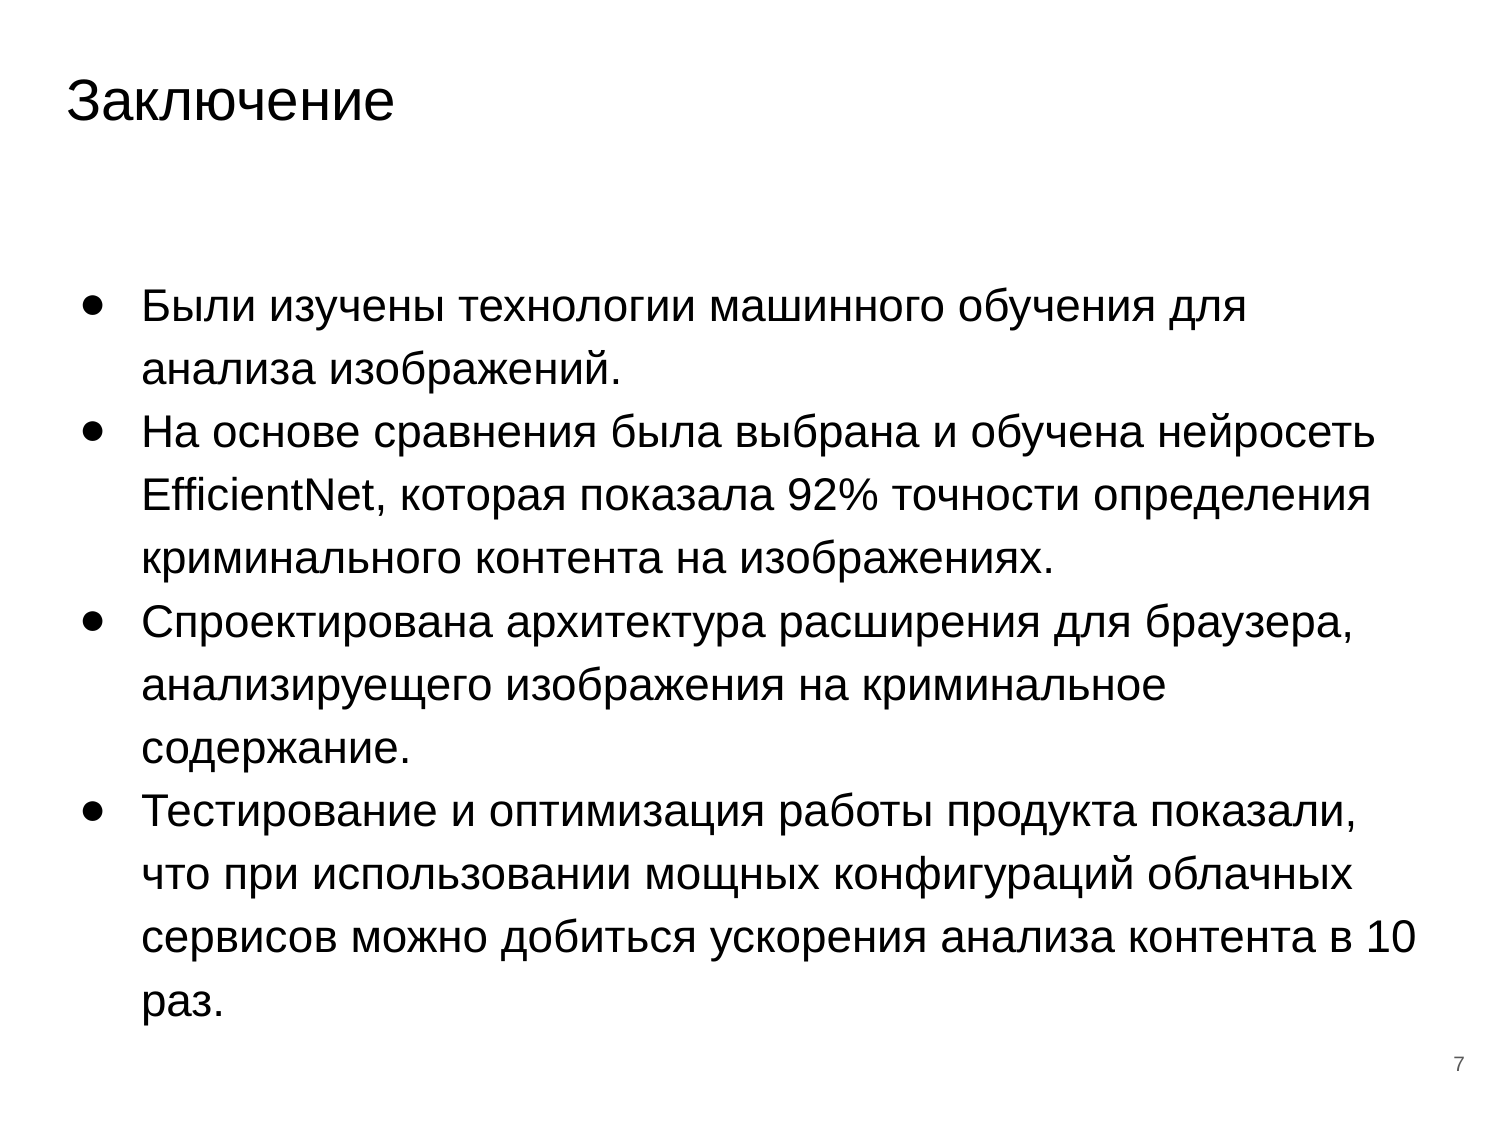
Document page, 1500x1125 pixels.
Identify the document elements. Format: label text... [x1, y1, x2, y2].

title Заключение [51, 47, 1449, 173]
list Были изучены технологии машинного обучения для анализа изображений. На основе сравнения была выбрана и обучена нейросеть EfficientNet, которая показала 92% точности определения криминального контента на изображениях. Спроектирована архитектура расширения для браузера, анализируещего изображения на криминальное содержание. Тестирование и оптимизация работы продукта показали, что при использовании мощных конфигураций облачных сервисов можно добиться ускорения анализа контента в 10 раз. [51, 252, 1449, 1000]
slide_number <номер> [1389, 1019, 1480, 1106]
